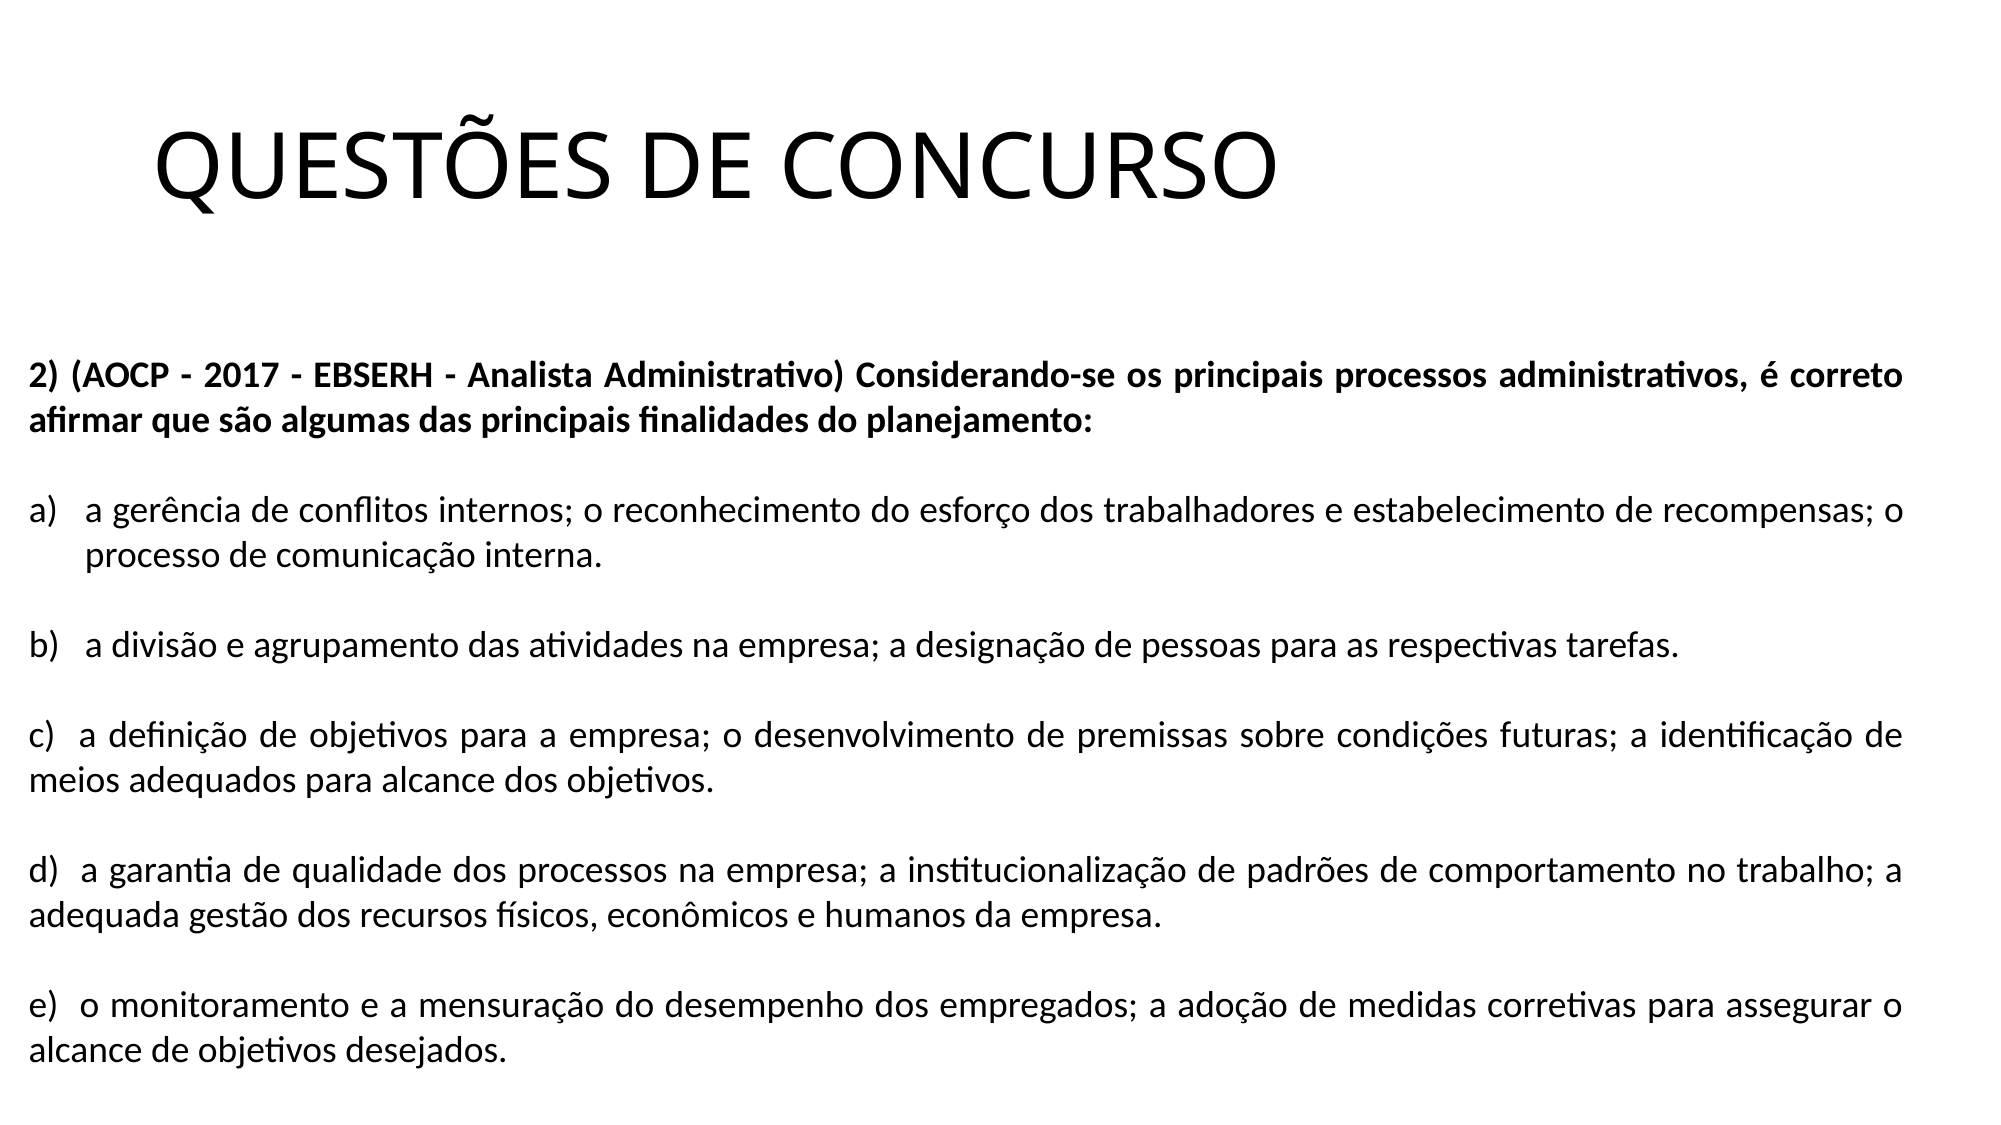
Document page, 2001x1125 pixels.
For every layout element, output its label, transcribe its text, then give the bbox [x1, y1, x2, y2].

title QUESTÕES DE CONCURSO [137, 59, 1863, 278]
list 2) (AOCP - 2017 - EBSERH - Analista Administrativo) Considerando-se os principais processos administrativos, é correto afirmar que são algumas das principais finalidades do planejamento: a gerência de conflitos internos; o reconhecimento do esforço dos trabalhadores e estabelecimento de recompensas; o processo de comunicação interna. a divisão e agrupamento das atividades na empresa; a designação de pessoas para as respectivas tarefas. c) a definição de objetivos para a empresa; o desenvolvimento de premissas sobre condições futuras; a identificação de meios adequados para alcance dos objetivos. d) a garantia de qualidade dos processos na empresa; a institucionalização de padrões de comportamento no trabalho; a adequada gestão dos recursos físicos, econômicos e humanos da empresa. e) o monitoramento e a mensuração do desempenho dos empregados; a adoção de medidas corretivas para assegurar o alcance de objetivos desejados. [13, 342, 1921, 1035]
